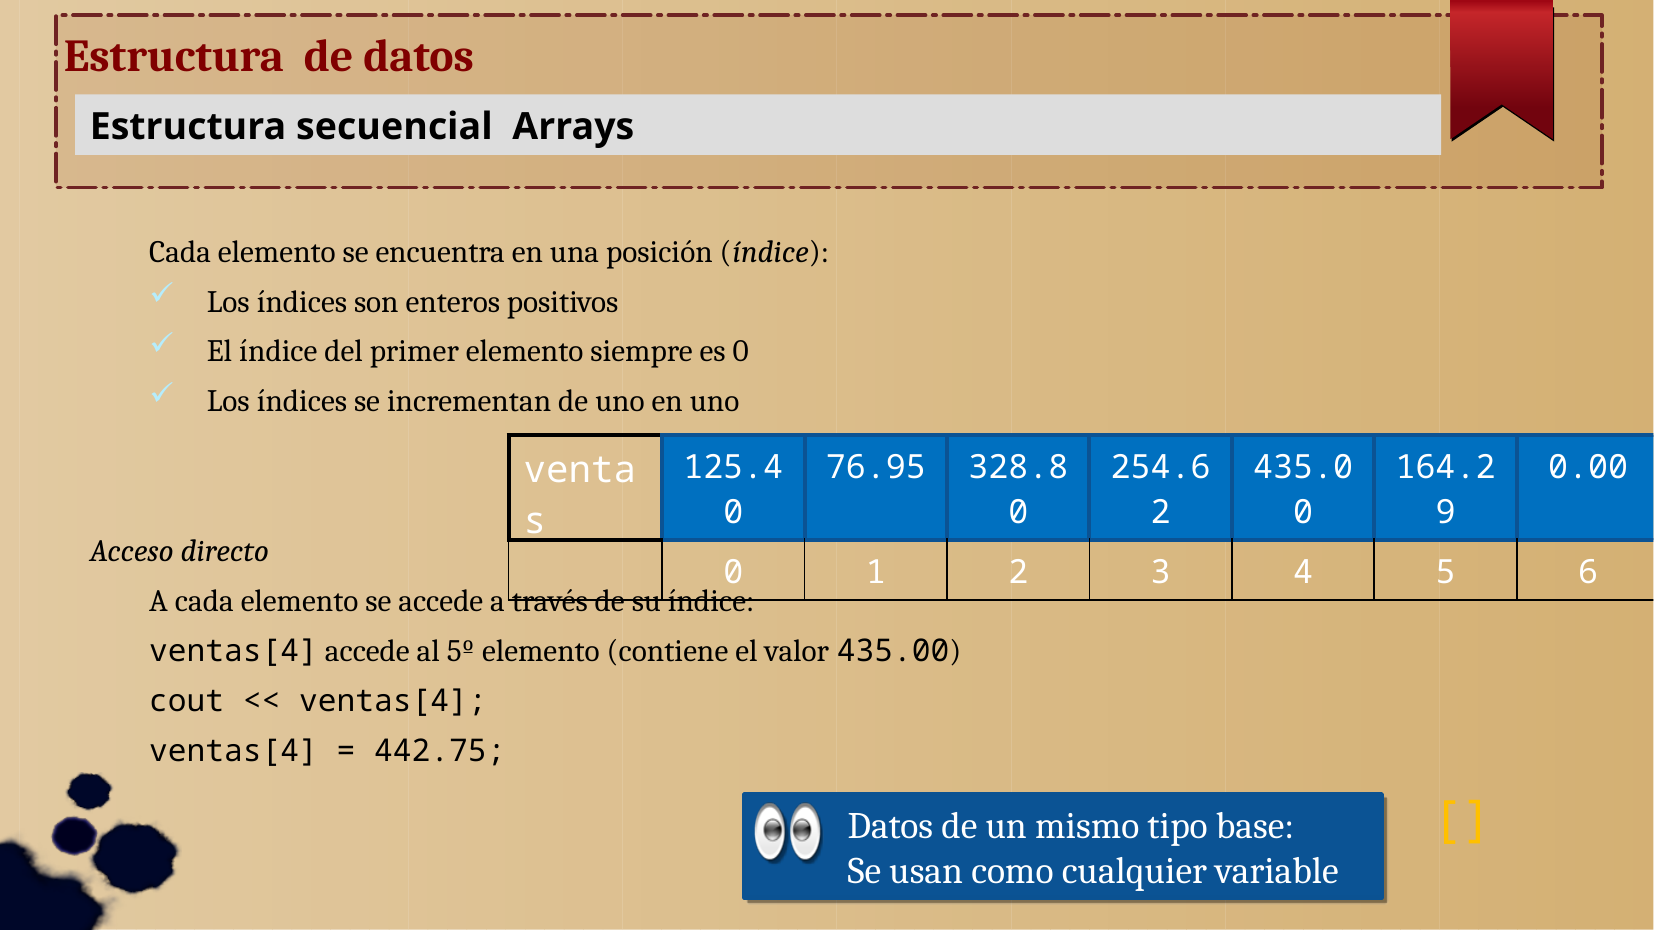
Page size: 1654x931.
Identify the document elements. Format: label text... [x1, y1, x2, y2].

picture [754, 791, 822, 874]
table_cell 2 [948, 542, 1089, 599]
table_header 328.80 [949, 437, 1087, 538]
table_cell 0 [663, 542, 804, 599]
table_cell 3 [1090, 542, 1231, 599]
text_box Datos de un mismo tipo base: Se usan como cualquier variable [744, 794, 1382, 898]
table_cell 6 [1518, 542, 1654, 599]
table_header 435.00 [1234, 437, 1372, 538]
title Estructura de datos [63, 17, 1393, 96]
table_header 164.29 [1376, 437, 1515, 538]
table_header ventas [511, 437, 660, 538]
table_cell [509, 542, 661, 599]
table_header 76.95 [807, 437, 945, 538]
list Cada elemento se encuentra en una posición (índice): Los índices son enteros positivos El índice del primer elemento siempre es 0 Los índices se incrementan de uno en uno Acceso directo A cada elemento se accede a través de su índice: ventas[4] accede al 5º elemento (contiene el valor 435.00) cout << ventas[4]; ventas[4] = 442.75; [75, 160, 1447, 931]
table_cell 1 [805, 542, 946, 599]
table_header 254.62 [1091, 437, 1230, 538]
text_box Estructura secuencial Arrays [75, 94, 1442, 155]
table_cell 4 [1233, 542, 1373, 599]
table_header 125.40 [664, 437, 803, 538]
text_box [] [1447, 779, 1507, 855]
table_cell 5 [1375, 542, 1516, 599]
table_header 0.00 [1519, 437, 1654, 538]
